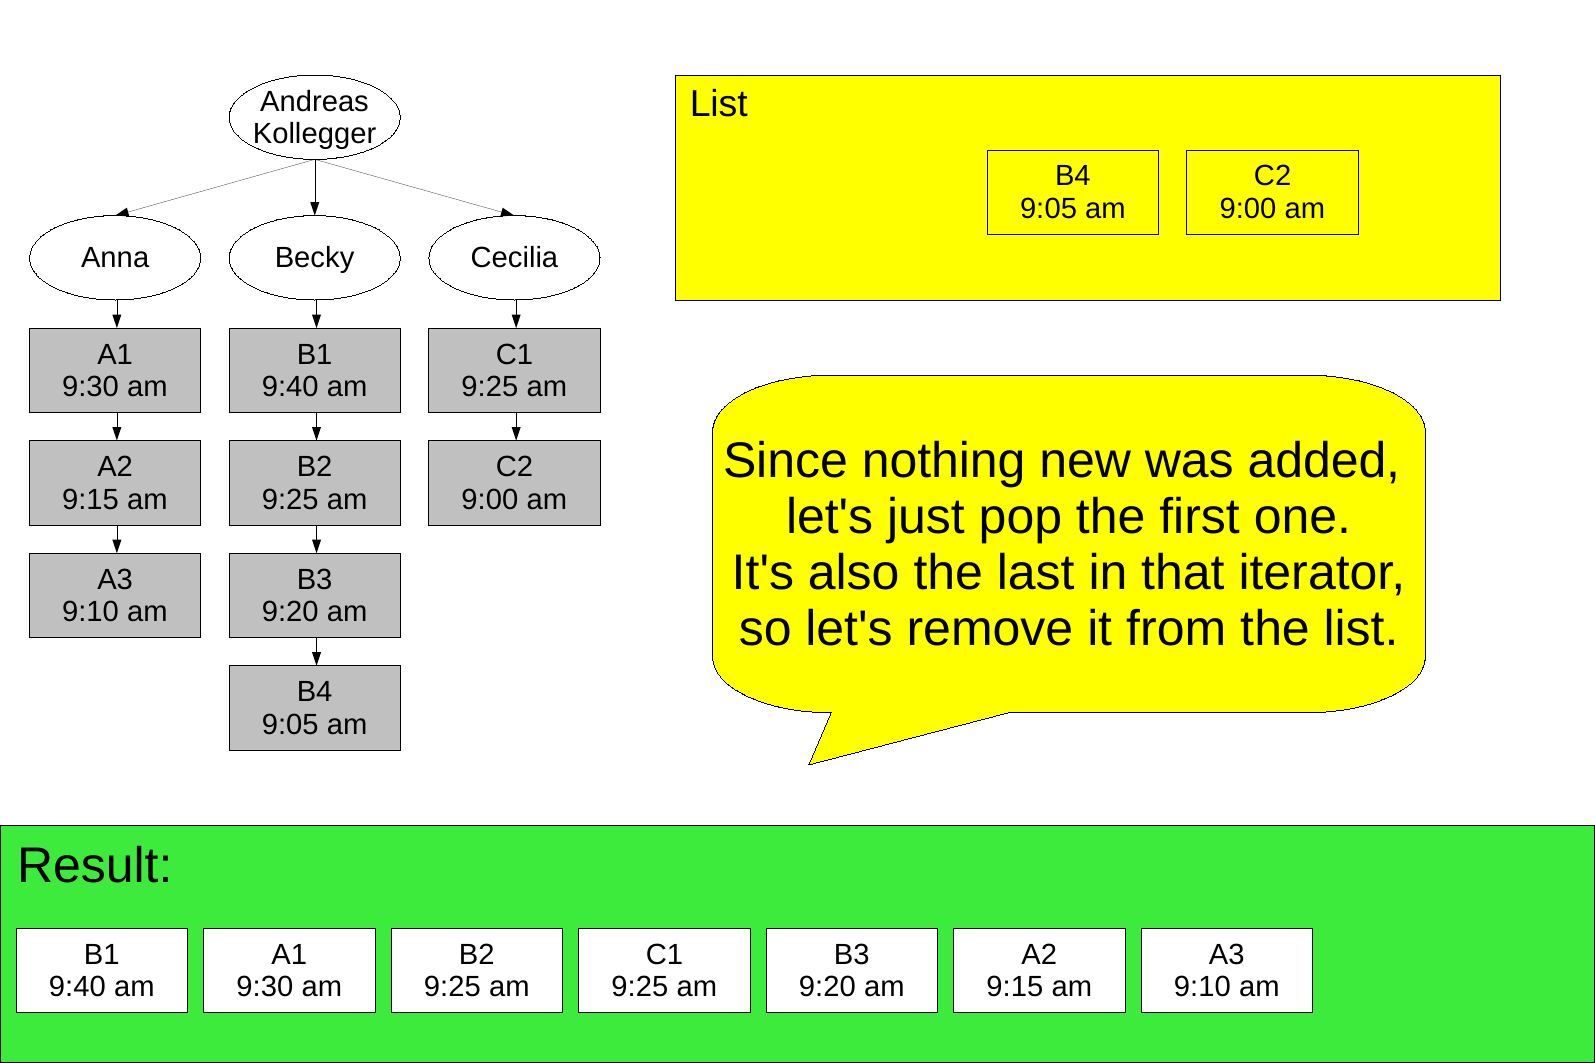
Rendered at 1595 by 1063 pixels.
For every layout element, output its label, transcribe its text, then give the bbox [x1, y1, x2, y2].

text_box Anna [29, 215, 201, 301]
text_box Cecilia [428, 215, 601, 301]
text_box C2 9:00 am [428, 440, 601, 526]
text_box Result: [2, 829, 188, 901]
text_box List [675, 75, 763, 132]
text_box B2 9:25 am [229, 440, 401, 526]
text_box C1 9:25 am [578, 928, 751, 1013]
text_box A3 9:10 am [29, 553, 201, 638]
text_box A2 9:15 am [953, 928, 1126, 1013]
text_box B1 9:40 am [16, 928, 188, 1013]
text_box B3 9:20 am [766, 928, 938, 1013]
text_box C1 9:25 am [428, 328, 601, 413]
text_box Becky [229, 215, 401, 301]
text_box A1 9:30 am [29, 328, 201, 413]
text_box Andreas Kollegger [229, 75, 401, 160]
text_box A2 9:15 am [29, 440, 201, 526]
text_box B3 9:20 am [229, 553, 401, 638]
text_box Since nothing new was added, let's just pop the first one. It's also the last in that iterator, so let's remove it from the list. [712, 375, 1426, 765]
text_box A3 9:10 am [1141, 928, 1313, 1013]
text_box C2 9:00 am [1186, 150, 1359, 235]
text_box B1 9:40 am [229, 328, 401, 413]
text_box B4 9:05 am [229, 665, 401, 751]
text_box B2 9:25 am [391, 928, 563, 1013]
text_box A1 9:30 am [203, 928, 376, 1013]
text_box [0, 825, 1595, 1063]
text_box B4 9:05 am [987, 150, 1159, 235]
text_box [675, 75, 1501, 301]
